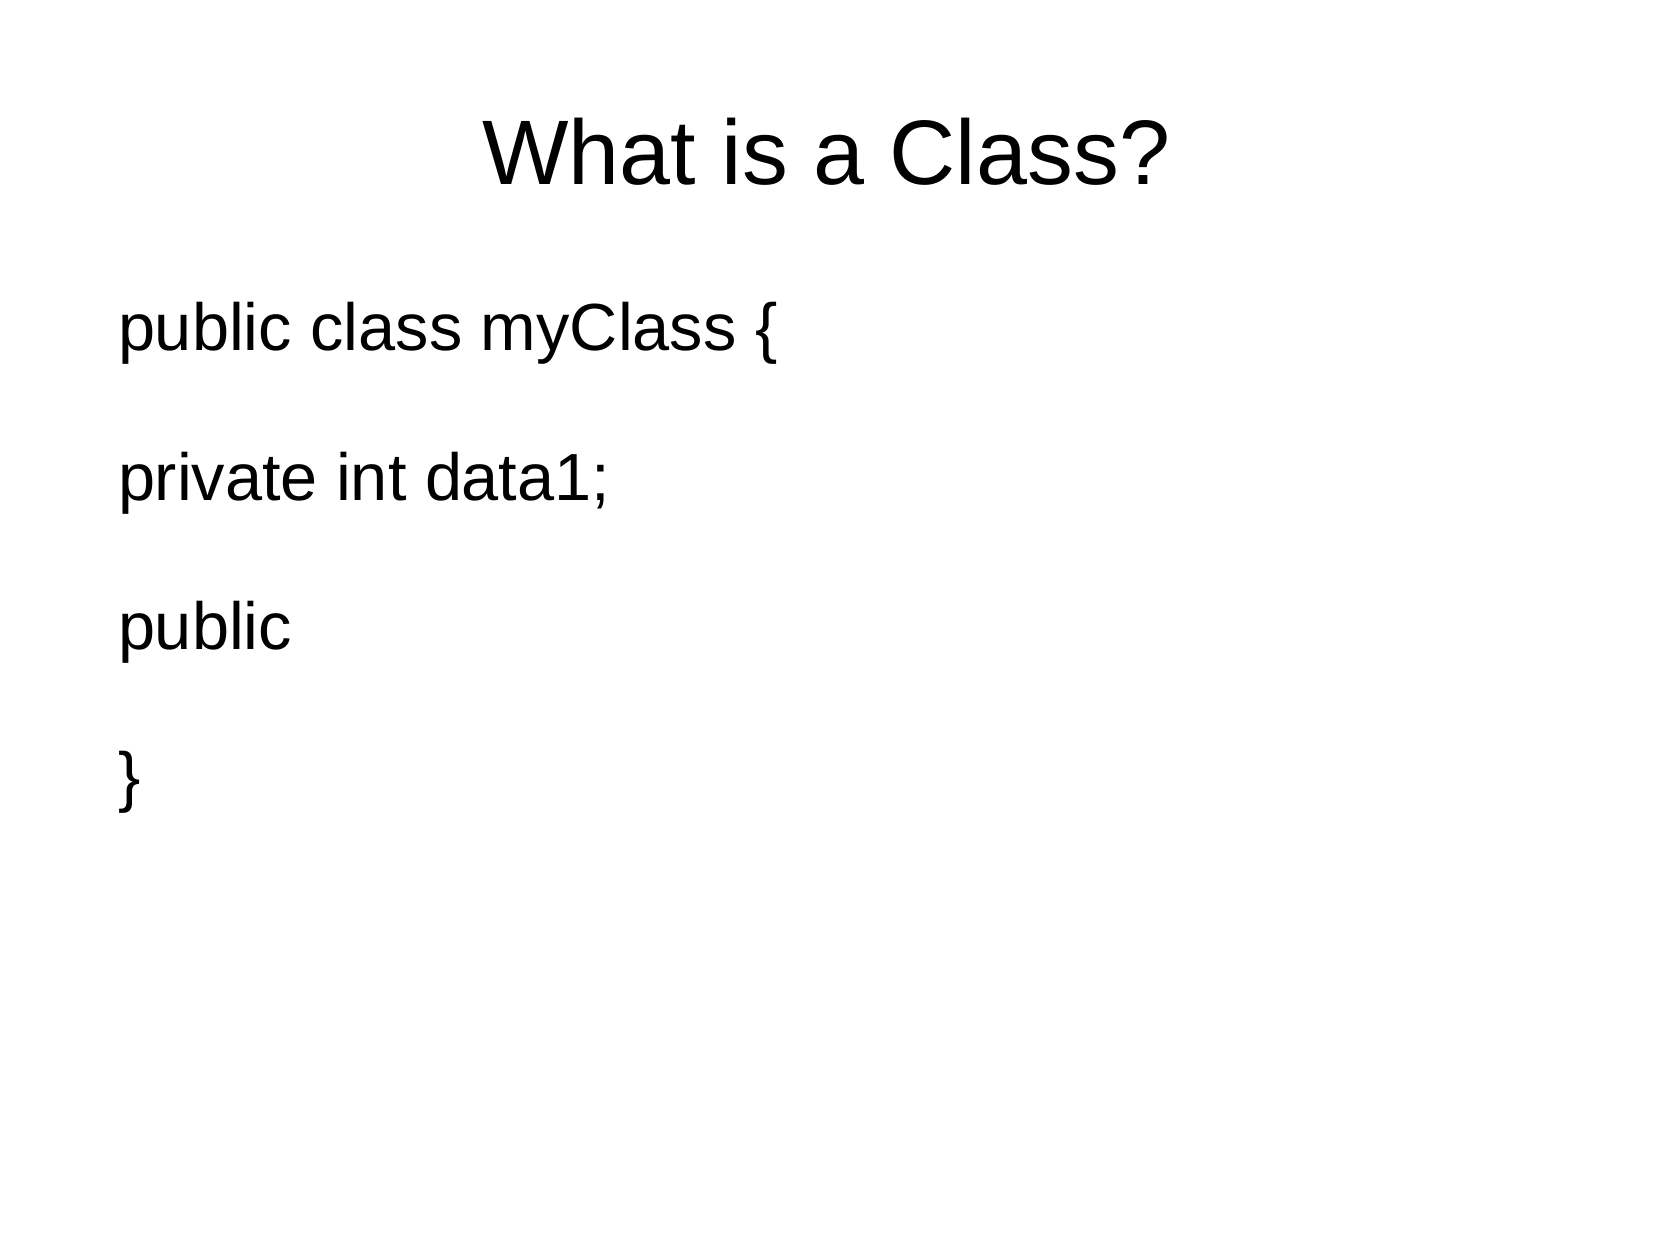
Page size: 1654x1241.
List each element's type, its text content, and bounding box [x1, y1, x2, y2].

subtitle public class myClass { private int data1; public } [118, 290, 1538, 1123]
title What is a Class? [82, 49, 1571, 257]
